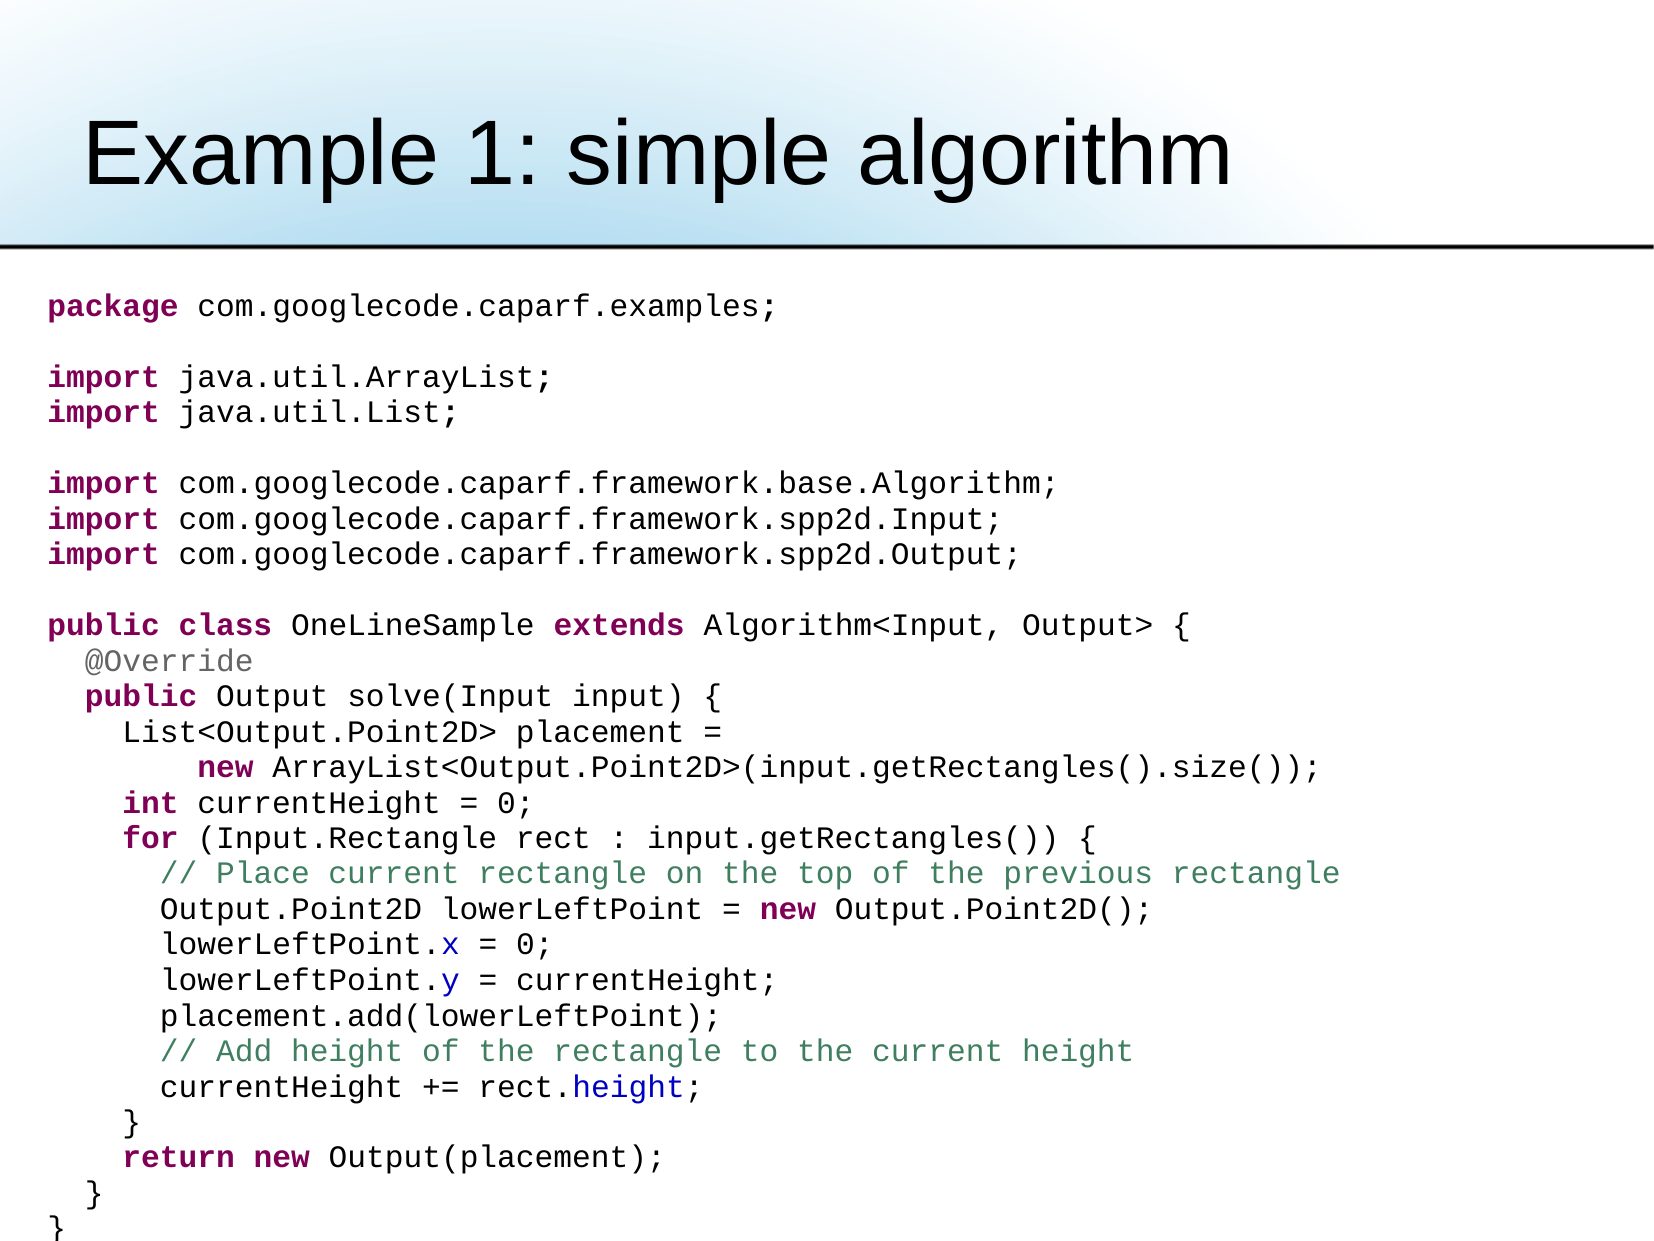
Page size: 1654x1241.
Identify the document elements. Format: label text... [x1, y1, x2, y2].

title Example 1: simple algorithm [82, 49, 1571, 257]
picture [0, 0, 1654, 1241]
list package com.googlecode.caparf.examples; import java.util.ArrayList; import java.util.List; import com.googlecode.caparf.framework.base.Algorithm; import com.googlecode.caparf.framework.spp2d.Input; import com.googlecode.caparf.framework.spp2d.Output; public class OneLineSample extends Algorithm<Input, Output> { @Override public Output solve(Input input) { List<Output.Point2D> placement = new ArrayList<Output.Point2D>(input.getRectangles().size()); int currentHeight = 0; for (Input.Rectangle rect : input.getRectangles()) { // Place current rectangle on the top of the previous rectangle Output.Point2D lowerLeftPoint = new Output.Point2D(); lowerLeftPoint.x = 0; lowerLeftPoint.y = currentHeight; placement.add(lowerLeftPoint); // Add height of the rectangle to the current height currentHeight += rect.height; } return new Output(placement); } } [47, 290, 1554, 1233]
